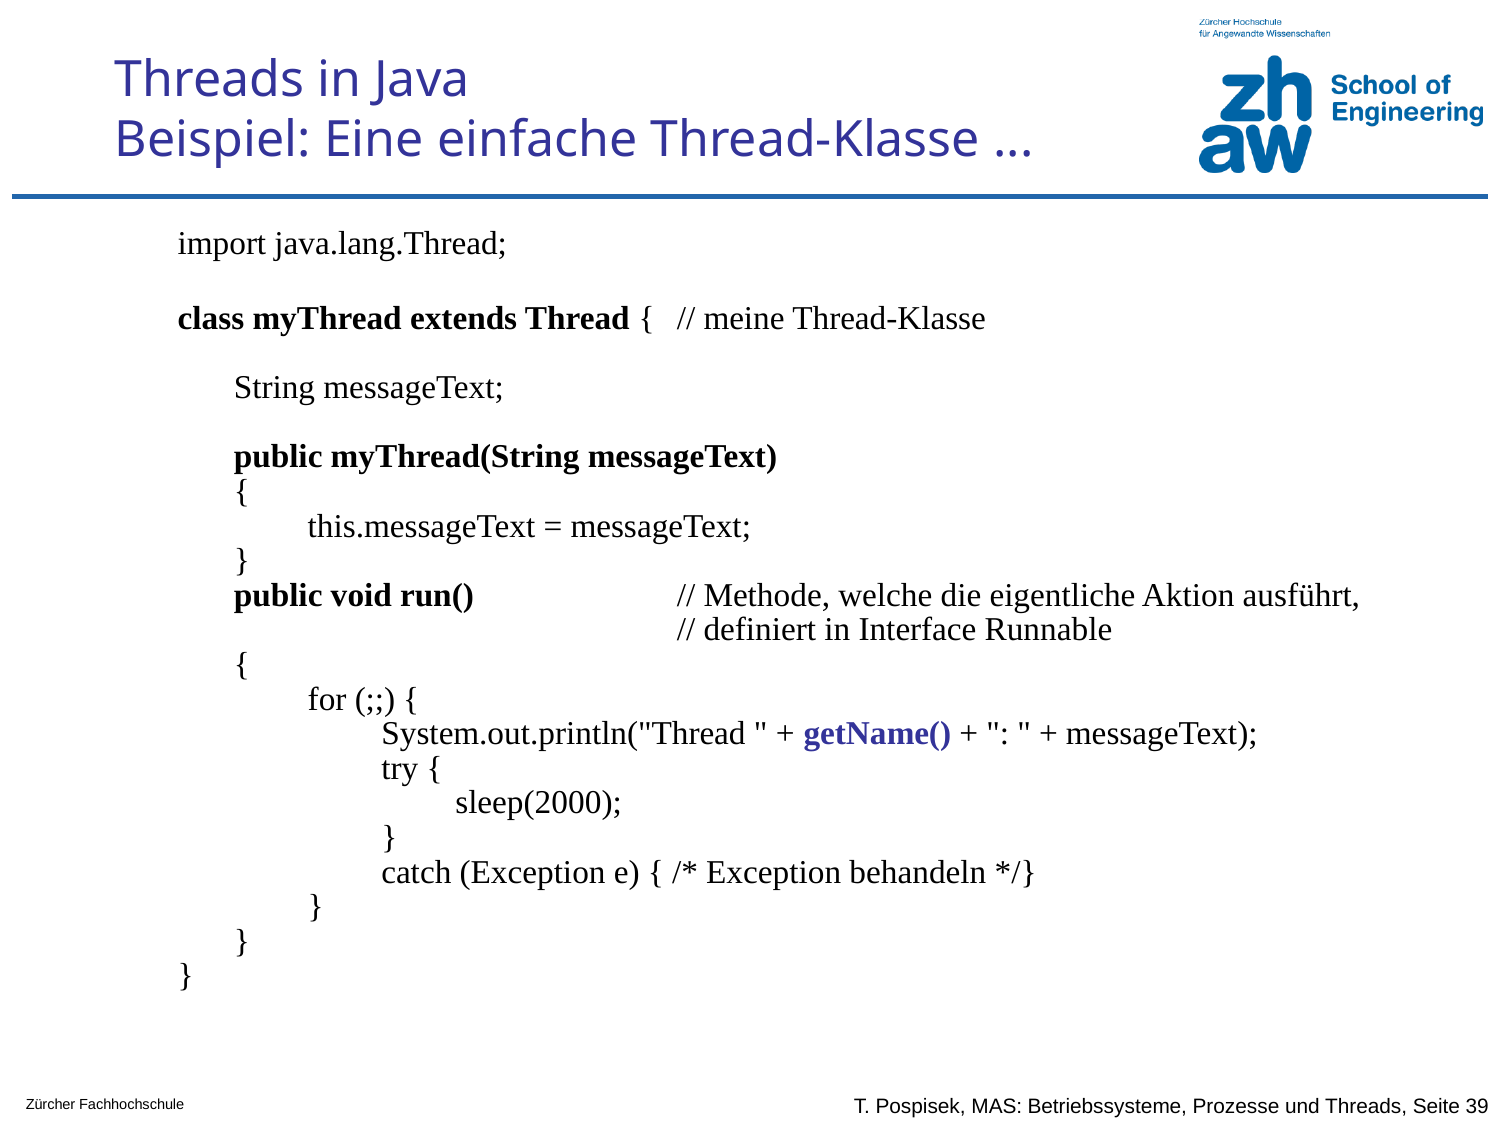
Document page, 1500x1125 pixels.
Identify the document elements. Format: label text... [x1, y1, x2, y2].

picture [1199, 19, 1483, 173]
text_box import java.lang.Thread; class myThread extends Thread { // meine Thread-Klasse String messageText; public myThread(String messageText) { this.messageText = messageText; } public void run() // Methode, welche die eigentliche Aktion ausführt, // definiert in Interface Runnable { for (;;) { System.out.println("Thread " + getName() + ": " + messageText); try { sleep(2000); } catch (Exception e) { /* Exception behandeln */} } } } [162, 224, 1430, 988]
title Threads in Java Beispiel: Eine einfache Thread-Klasse ... [99, 50, 1379, 163]
